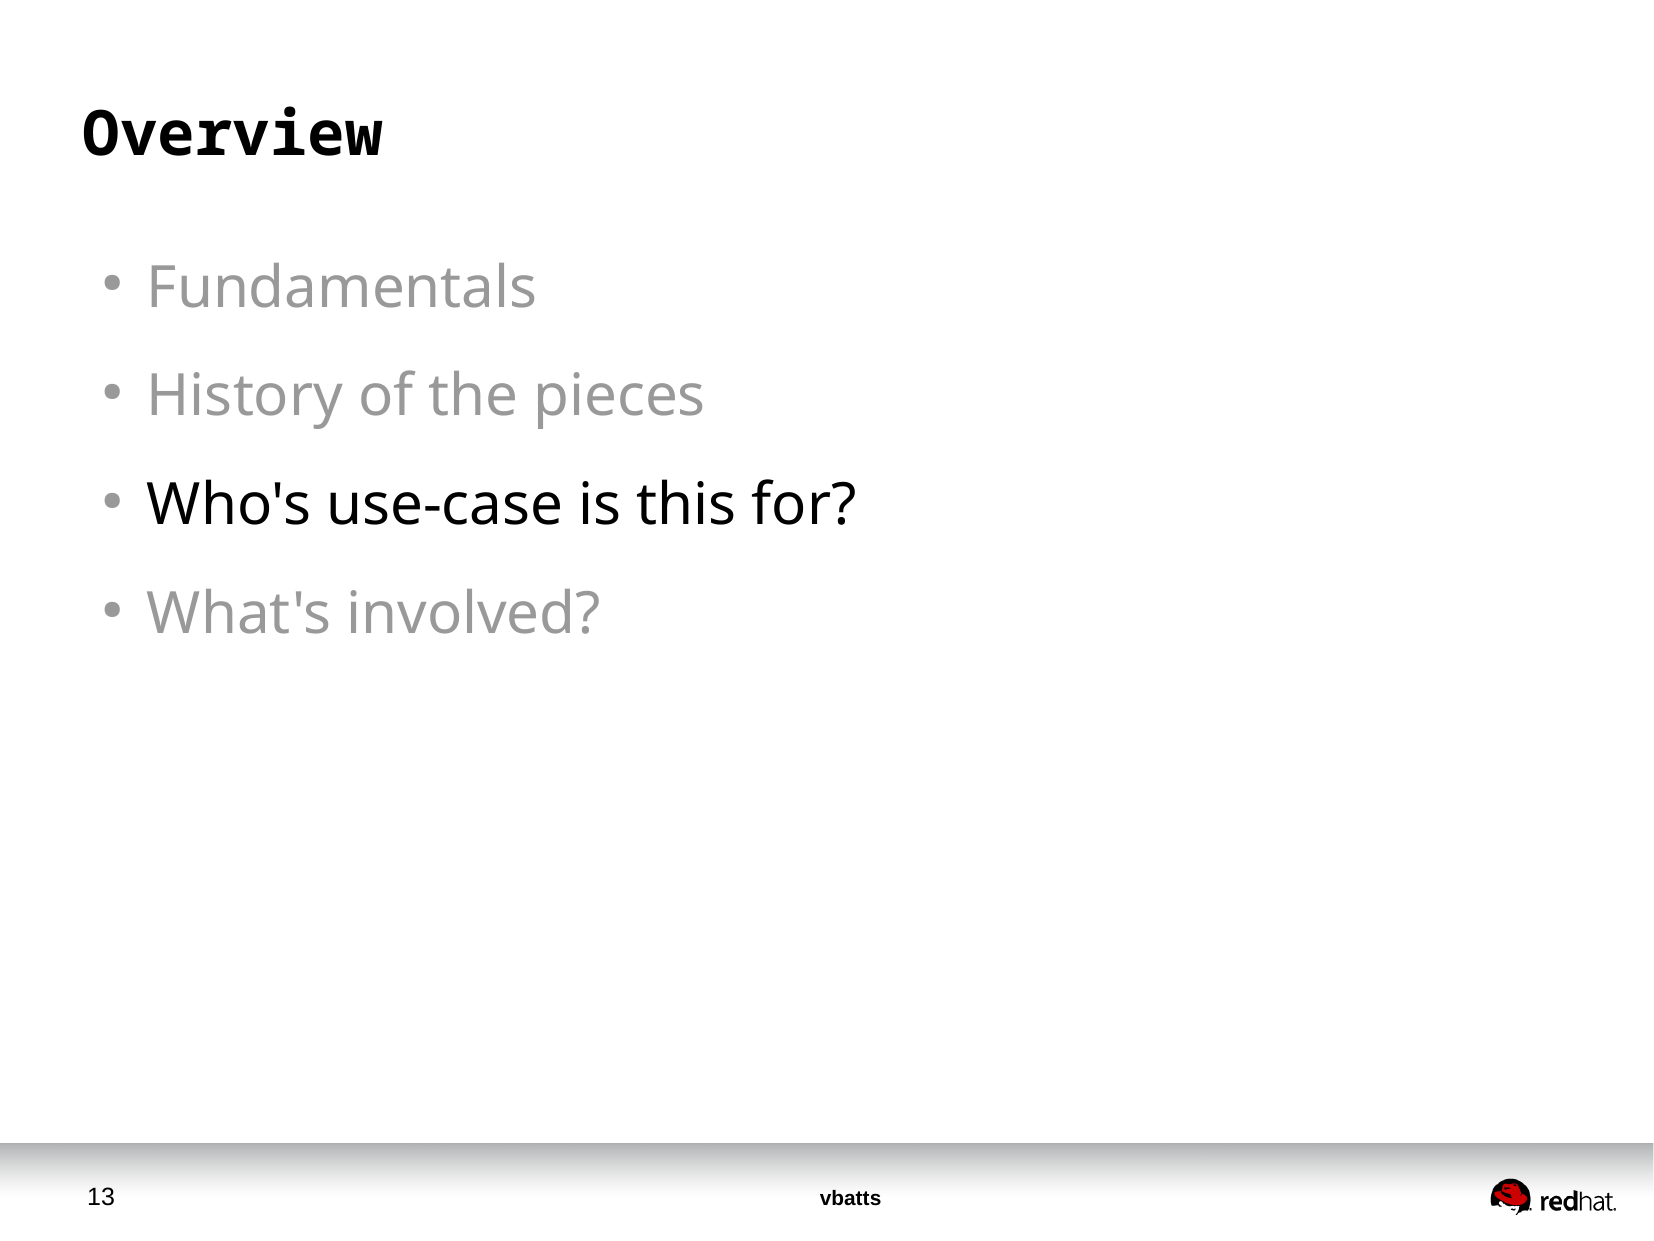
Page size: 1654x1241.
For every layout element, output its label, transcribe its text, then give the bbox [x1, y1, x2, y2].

title Overview [82, 37, 1571, 226]
picture [0, 1143, 1654, 1241]
list Fundamentals History of the pieces Who's use-case is this for? What's involved? [86, 244, 1576, 950]
